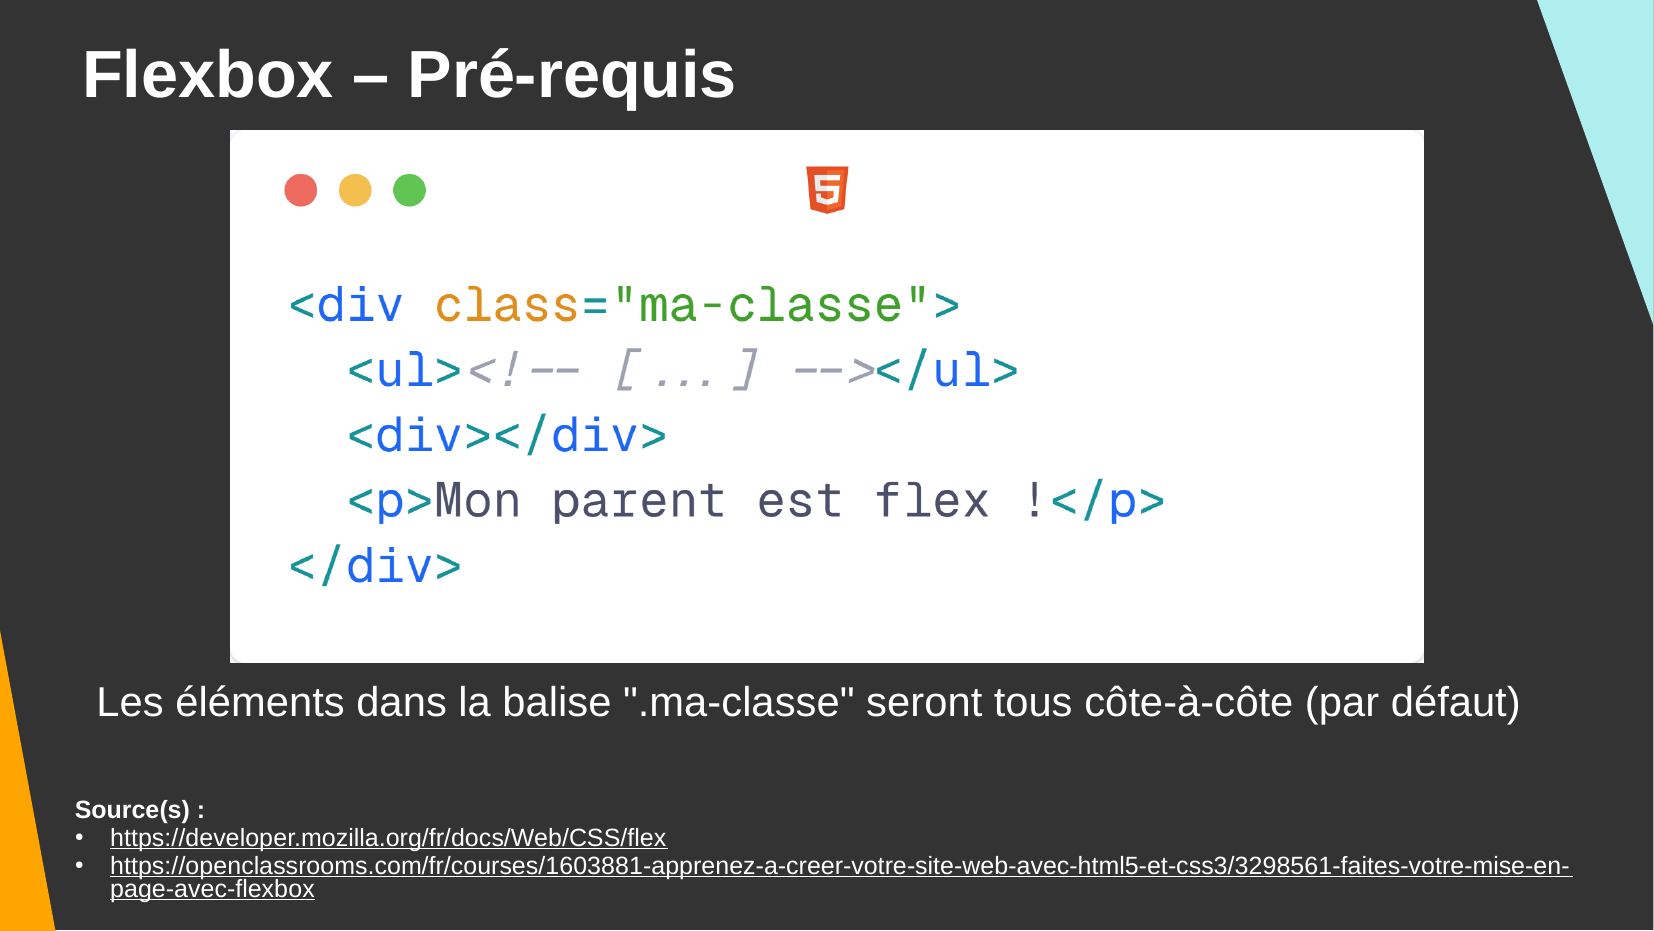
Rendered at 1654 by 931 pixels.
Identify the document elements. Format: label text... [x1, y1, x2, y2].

title Flexbox – Pré-requis [82, 37, 1571, 114]
text_box [1537, 0, 1654, 327]
picture [230, 130, 1424, 663]
text_box [0, 630, 56, 931]
text_box Source(s) : https://developer.mozilla.org/fr/docs/Web/CSS/flex https://openclassrooms.com/fr/courses/1603881-apprenez-a-creer-votre-site-web-avec-html5-et-css3/3298561-faites-votre-mise-en-page-avec-flexbox [60, 788, 1595, 916]
title Les éléments dans la balise ".ma-classe" seront tous côte-à-côte (par défaut) [23, 679, 1595, 733]
